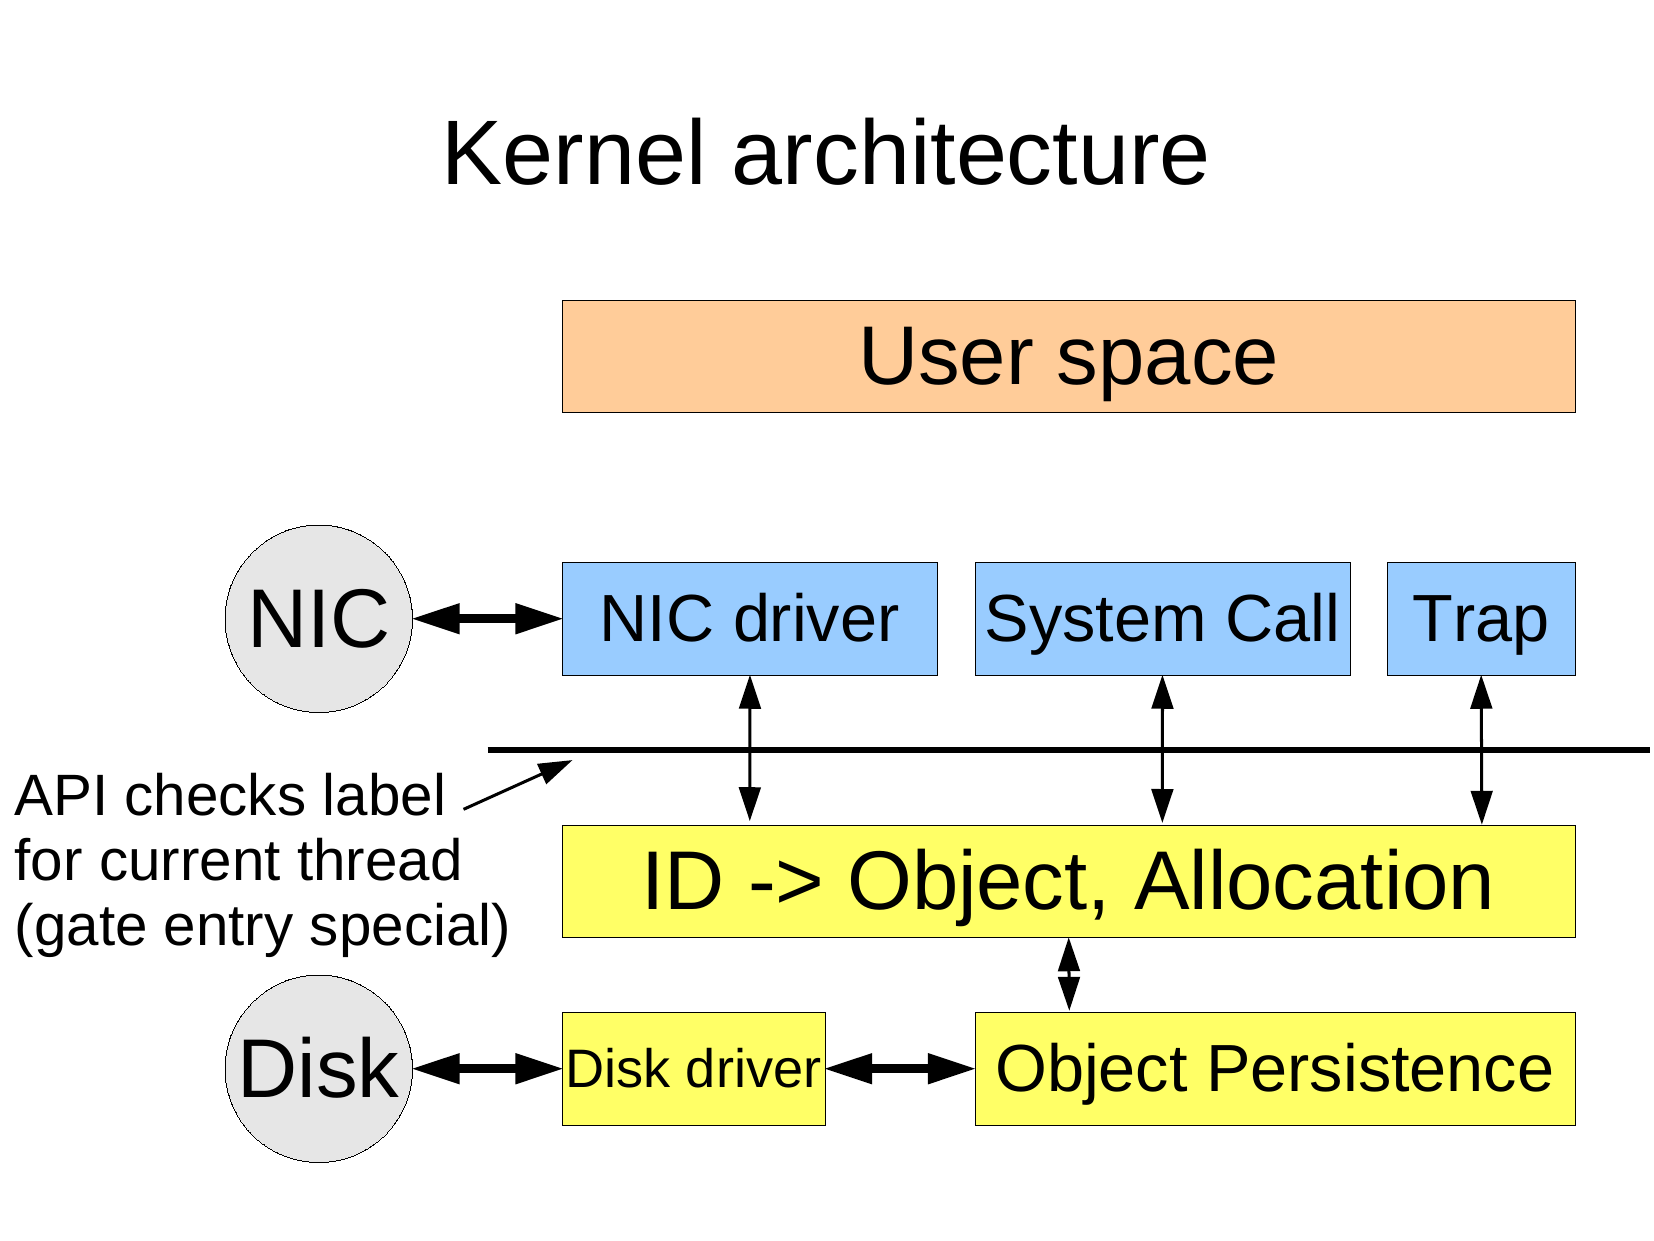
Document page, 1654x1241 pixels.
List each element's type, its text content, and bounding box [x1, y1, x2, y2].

text_box API checks label for current thread (gate entry special) [0, 755, 563, 965]
text_box Disk driver [562, 1012, 826, 1126]
text_box User space [562, 300, 1576, 413]
text_box Disk [225, 975, 413, 1163]
text_box NIC driver [562, 562, 938, 676]
text_box NIC [225, 525, 413, 713]
text_box ID -> Object, Allocation [563, 825, 1576, 938]
text_box Trap [1387, 562, 1576, 676]
text_box System Call [975, 562, 1351, 676]
title Kernel architecture [82, 49, 1571, 257]
text_box Object Persistence [975, 1012, 1576, 1126]
